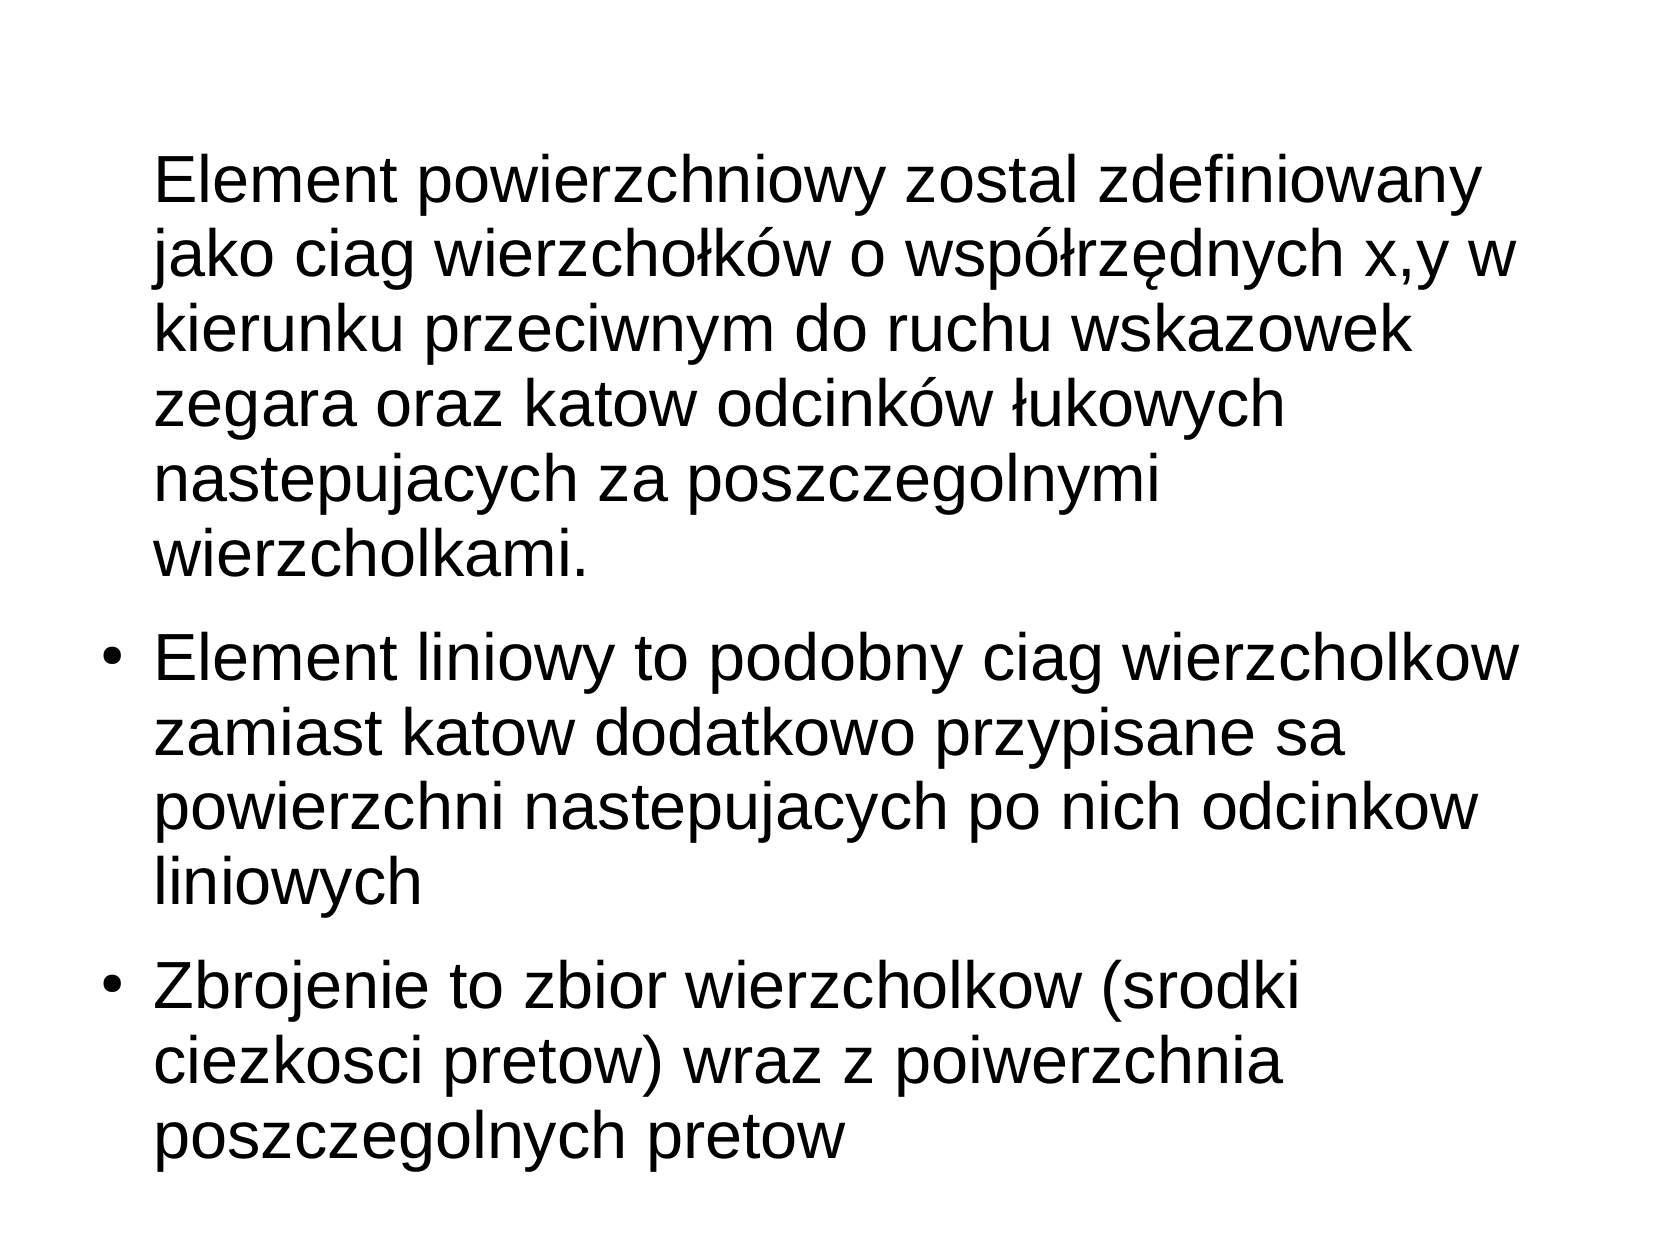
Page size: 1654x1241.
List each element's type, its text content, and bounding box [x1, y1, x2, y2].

list Element powierzchniowy zostal zdefiniowany jako ciag wierzchołków o współrzędnych x,y w kierunku przeciwnym do ruchu wskazowek zegara oraz katow odcinków łukowych nastepujacych za poszczegolnymi wierzcholkami. Element liniowy to podobny ciag wierzcholkow zamiast katow dodatkowo przypisane sa powierzchni nastepujacych po nich odcinkow liniowych Zbrojenie to zbior wierzcholkow (srodki ciezkosci pretow) wraz z poiwerzchnia poszczegolnych pretow [82, 141, 1571, 1166]
